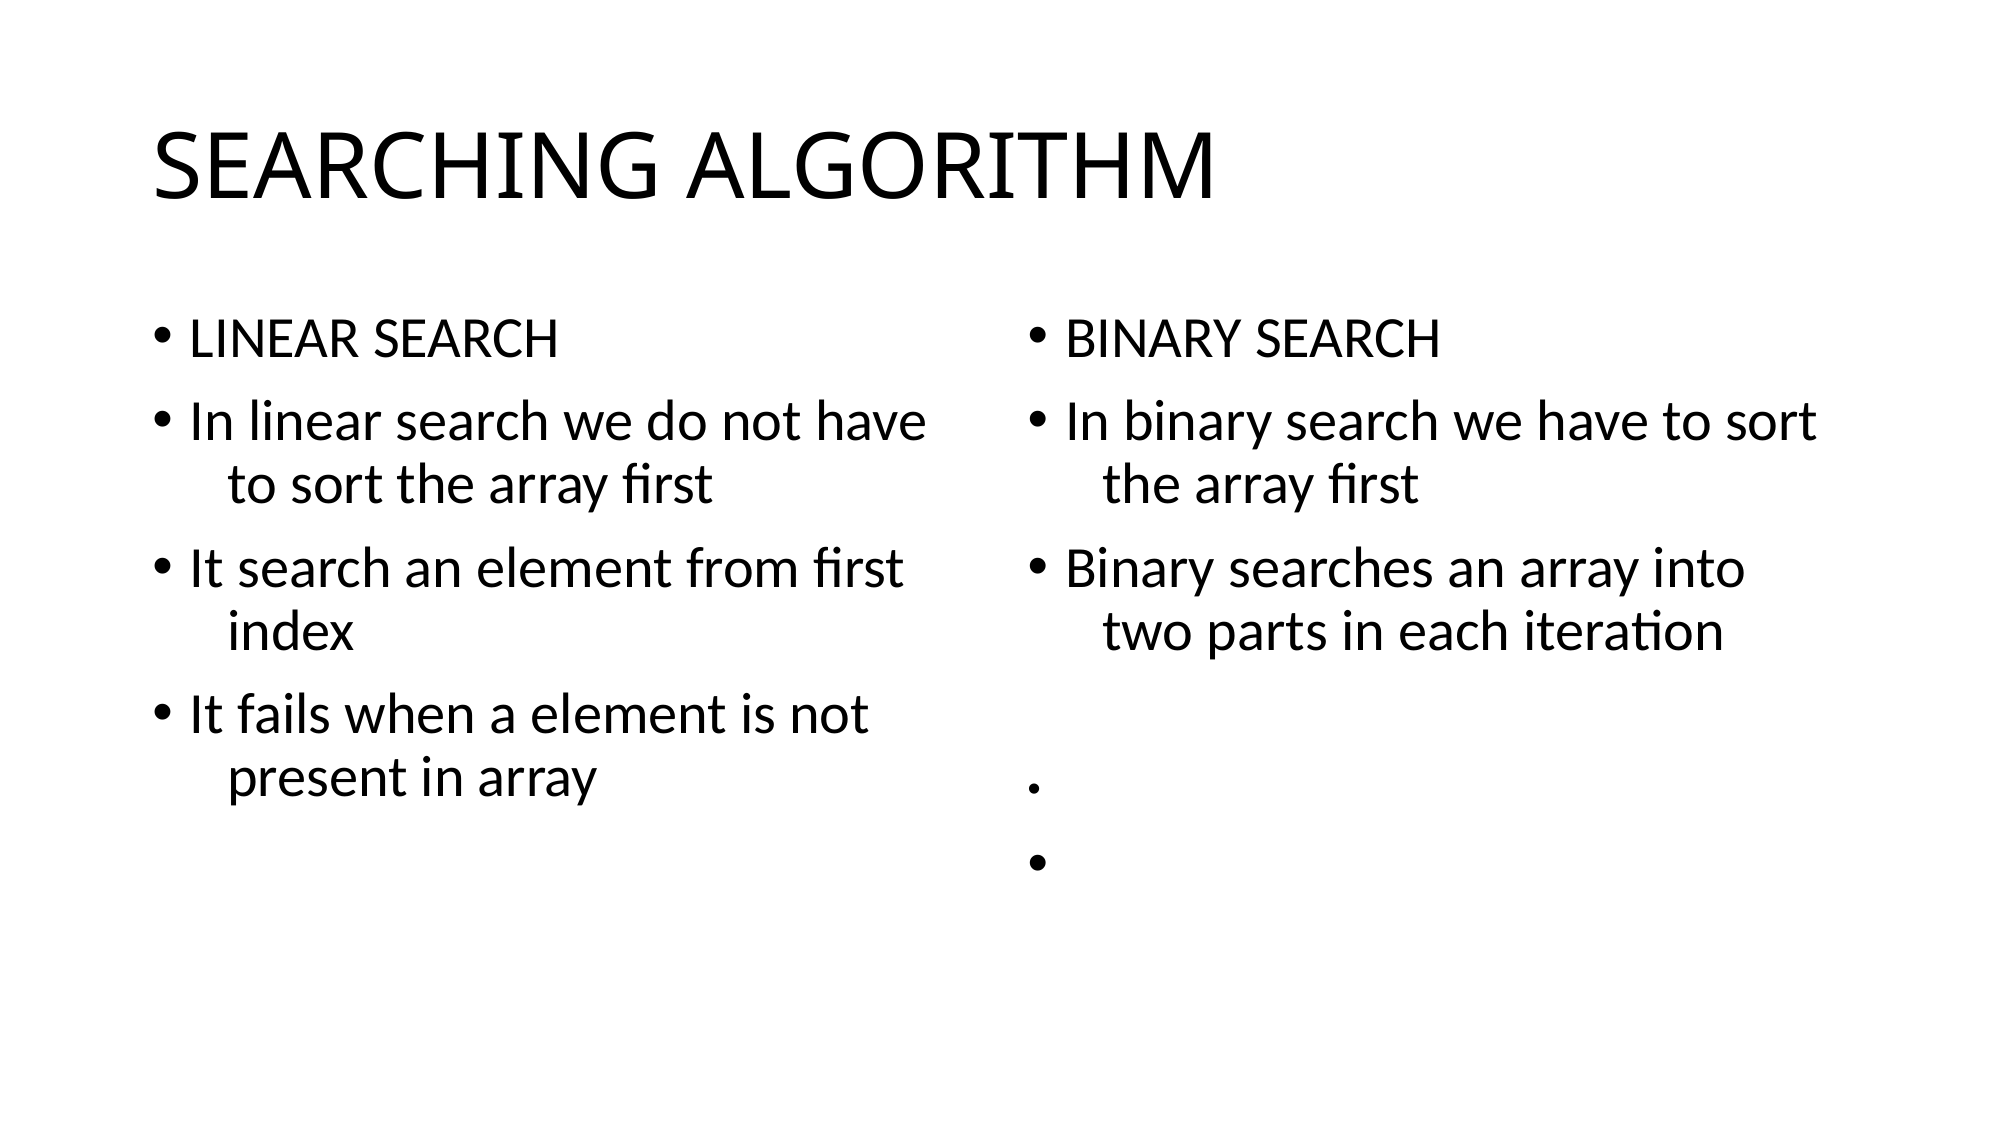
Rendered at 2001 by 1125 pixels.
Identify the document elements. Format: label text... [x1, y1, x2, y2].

list LINEAR SEARCH In linear search we do not have to sort the array first It search an element from first index It fails when a element is not present in array [137, 299, 988, 1014]
title SEARCHING ALGORITHM [137, 59, 1863, 278]
list BINARY SEARCH In binary search we have to sort the array first Binary searches an array into two parts in each iteration [1012, 299, 1863, 1014]
